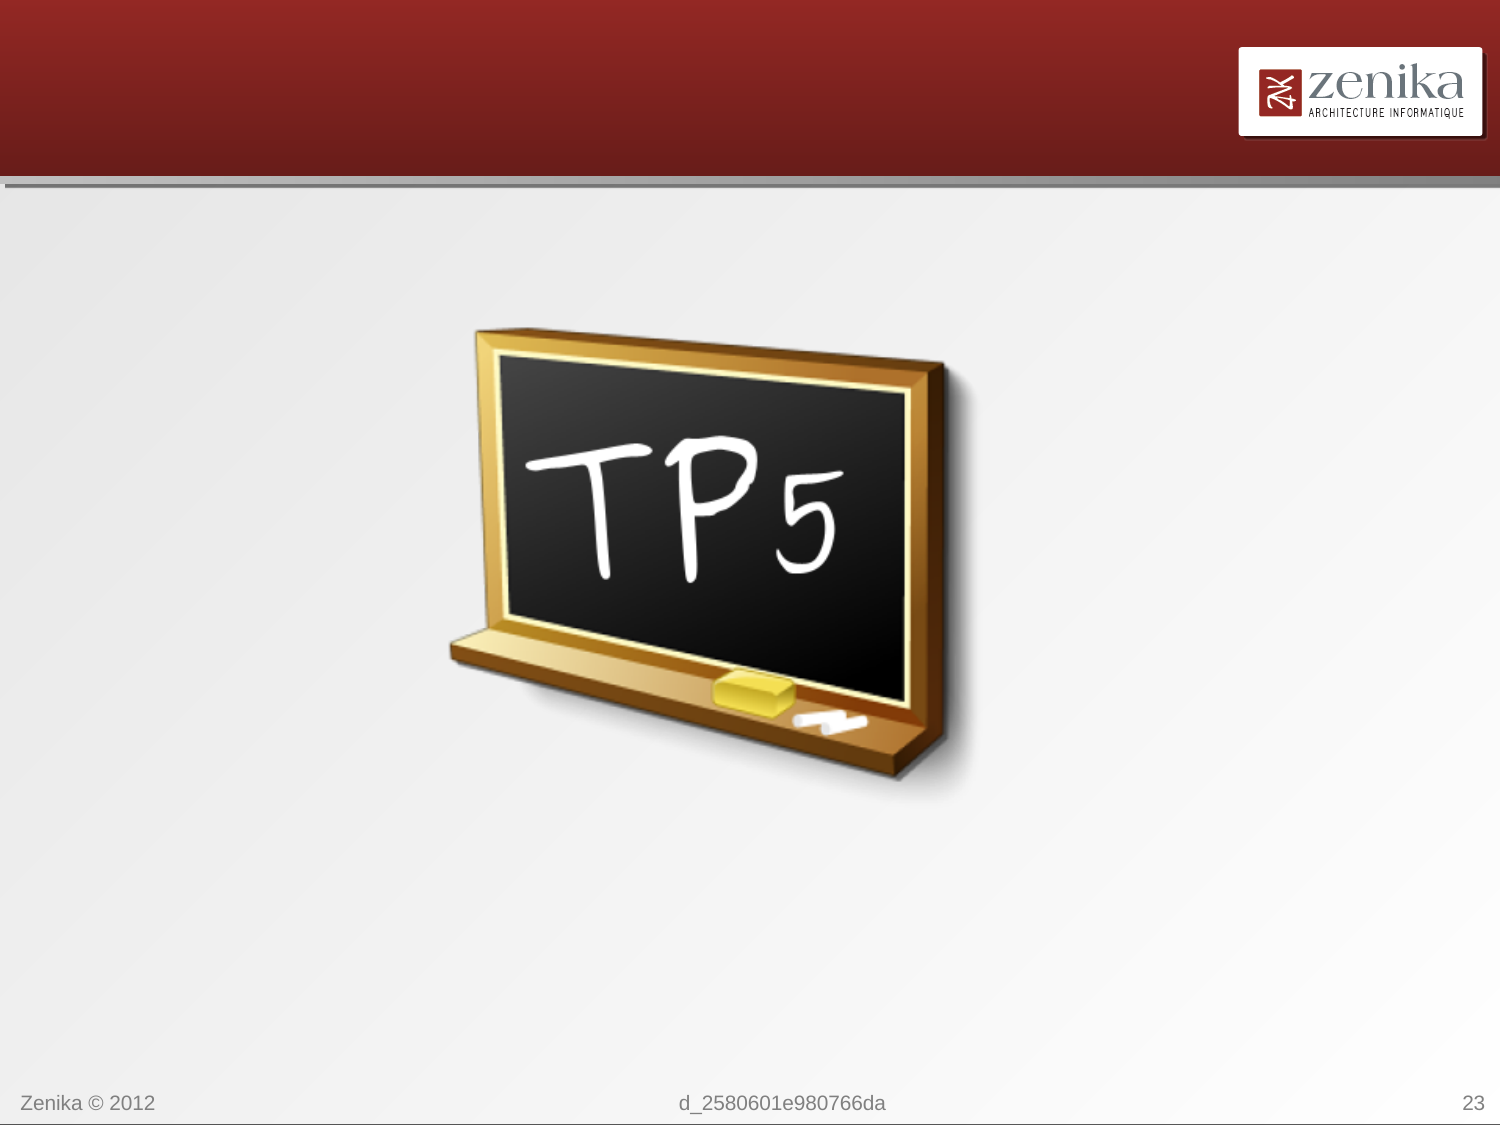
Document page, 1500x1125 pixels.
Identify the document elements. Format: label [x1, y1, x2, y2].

picture [446, 295, 980, 829]
picture [1257, 58, 1464, 125]
